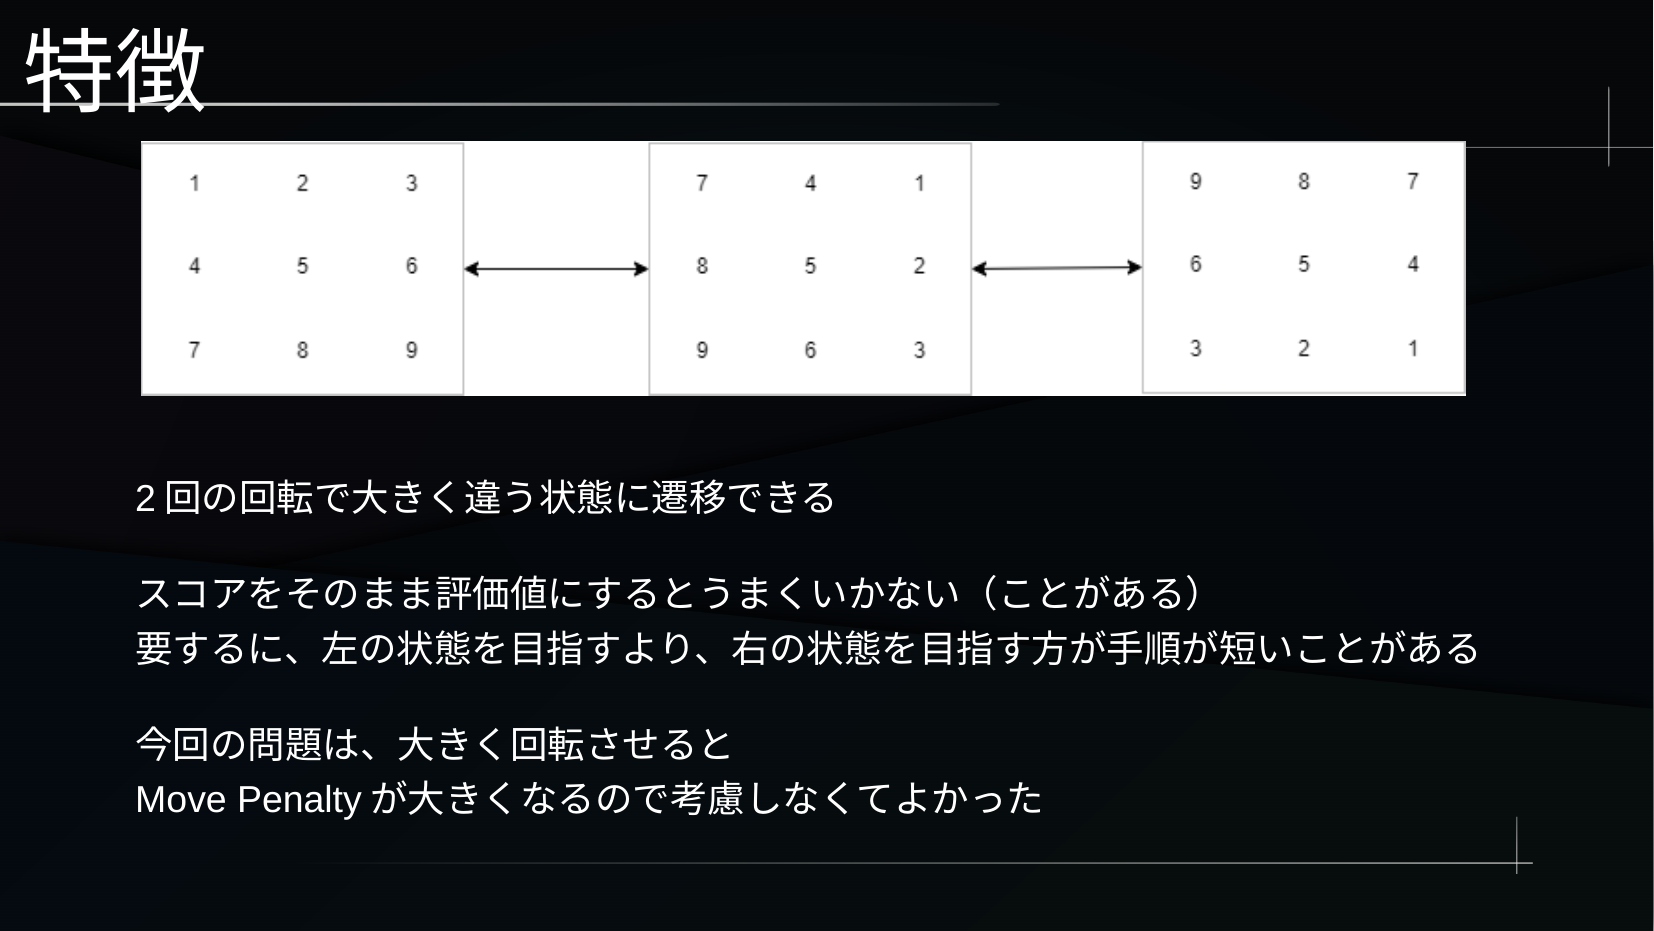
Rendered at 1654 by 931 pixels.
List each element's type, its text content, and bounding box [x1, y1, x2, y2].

title 特徴 [23, 11, 1589, 119]
text_box 2回の回転で大きく違う状態に遷移できる スコアをそのまま評価値にするとうまくいかない（ことがある） 要するに、左の状態を目指すより、右の状態を目指す方が手順が短いことがある 今回の問題は、大きく回転させると Move Penaltyが大きくなるので考慮しなくてよかった [120, 460, 1501, 767]
picture [0, 0, 1654, 931]
